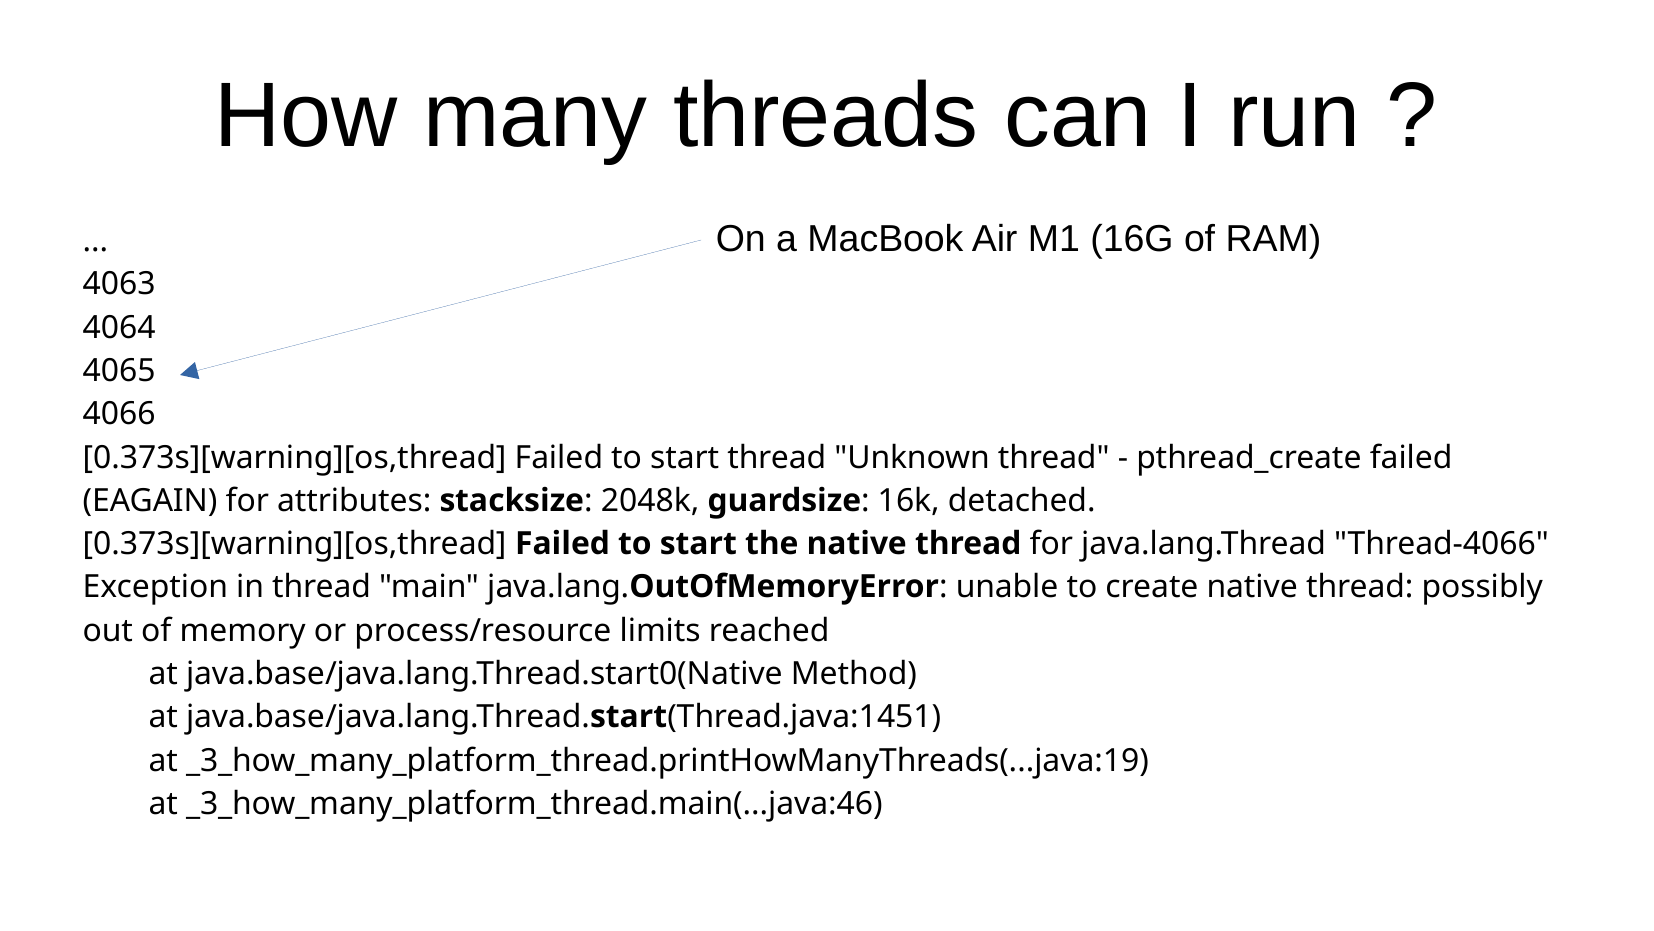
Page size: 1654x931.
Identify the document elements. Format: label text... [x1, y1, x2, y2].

list ... 4063 4064 4065 4066 [0.373s][warning][os,thread] Failed to start thread "Unknown thread" - pthread_create failed (EAGAIN) for attributes: stacksize: 2048k, guardsize: 16k, detached. [0.373s][warning][os,thread] Failed to start the native thread for java.lang.Thread "Thread-4066" Exception in thread "main" java.lang.OutOfMemoryError: unable to create native thread: possibly out of memory or process/resource limits reached at java.base/java.lang.Thread.start0(Native Method) at java.base/java.lang.Thread.start(Thread.java:1451) at _3_how_many_platform_thread.printHowManyThreads(...java:19) at _3_how_many_platform_thread.main(...java:46) [82, 217, 1571, 841]
text_box On a MacBook Air M1 (16G of RAM) [701, 210, 1337, 267]
title How many threads can I run ? [82, 37, 1571, 193]
